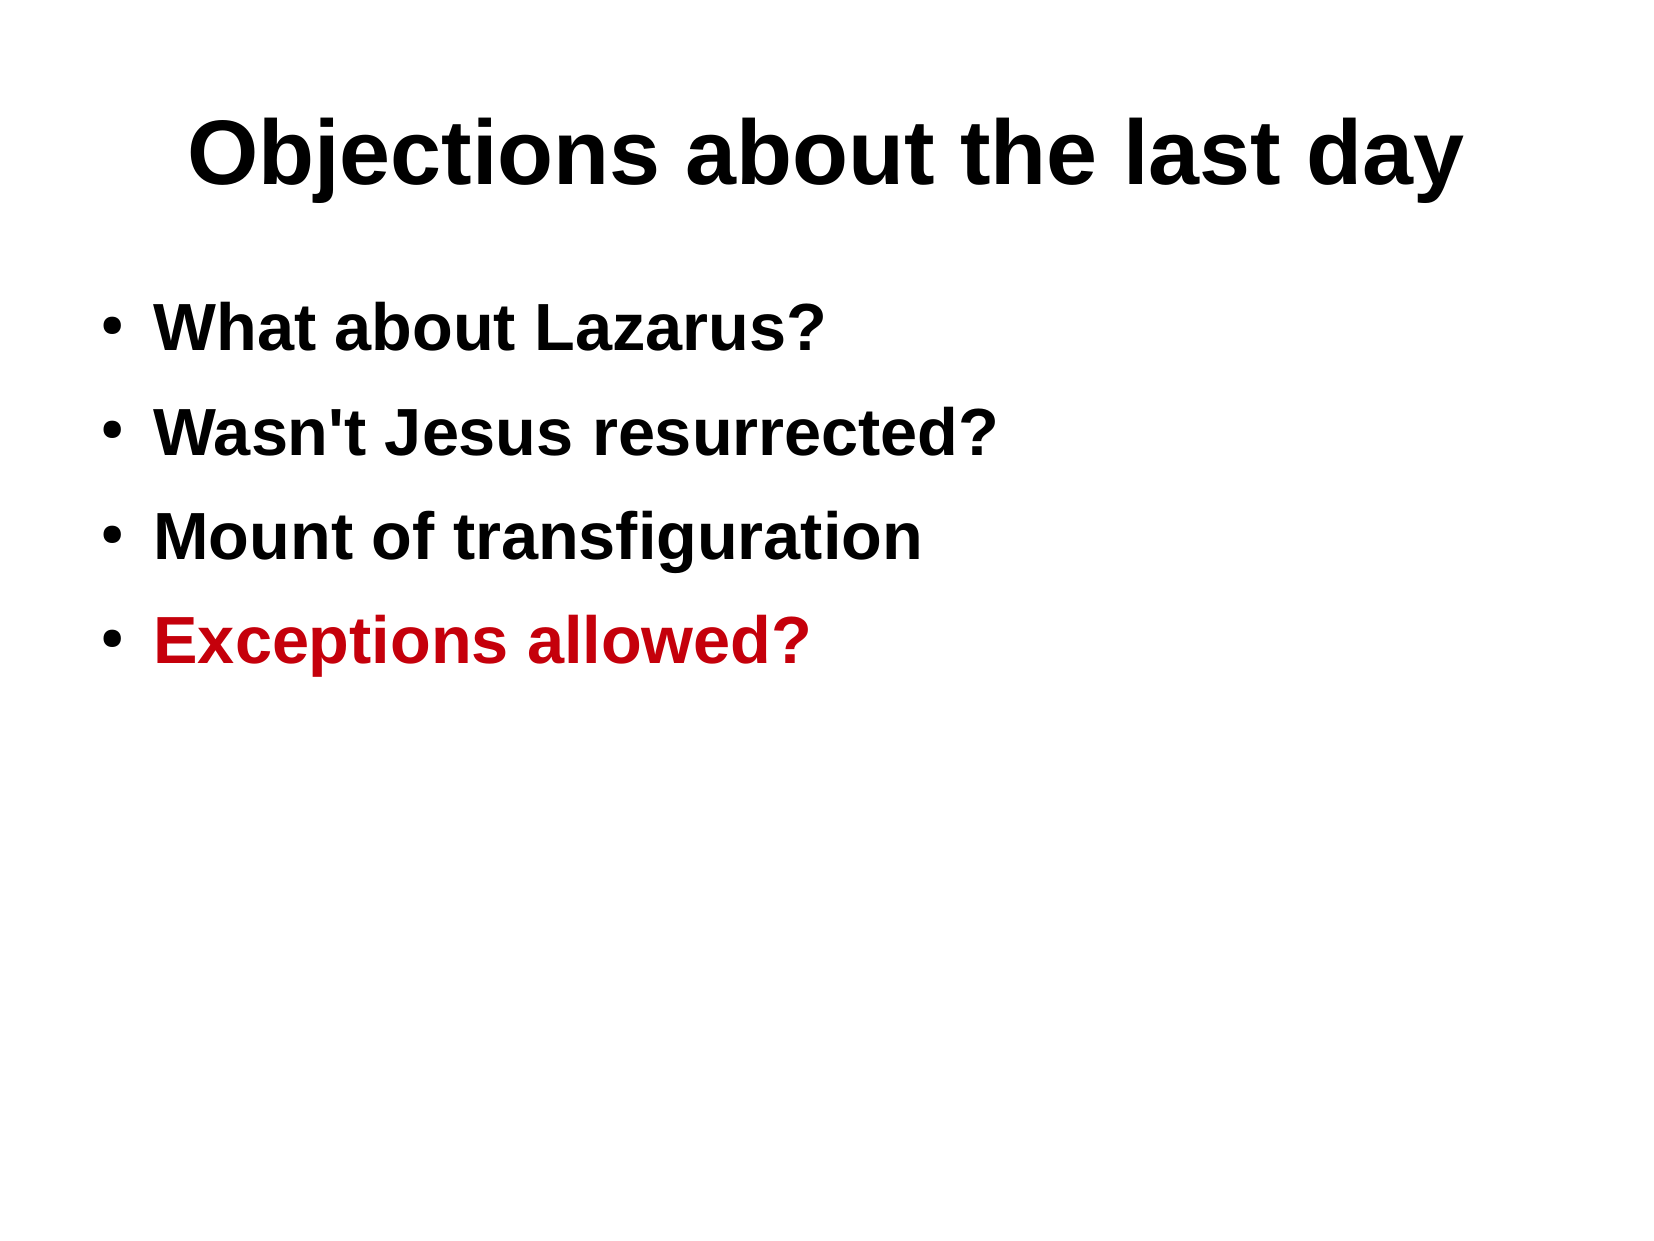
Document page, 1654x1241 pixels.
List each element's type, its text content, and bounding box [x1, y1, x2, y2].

title Objections about the last day [82, 49, 1571, 257]
list What about Lazarus? Wasn't Jesus resurrected? Mount of transfiguration Exceptions allowed? [82, 290, 1571, 1109]
